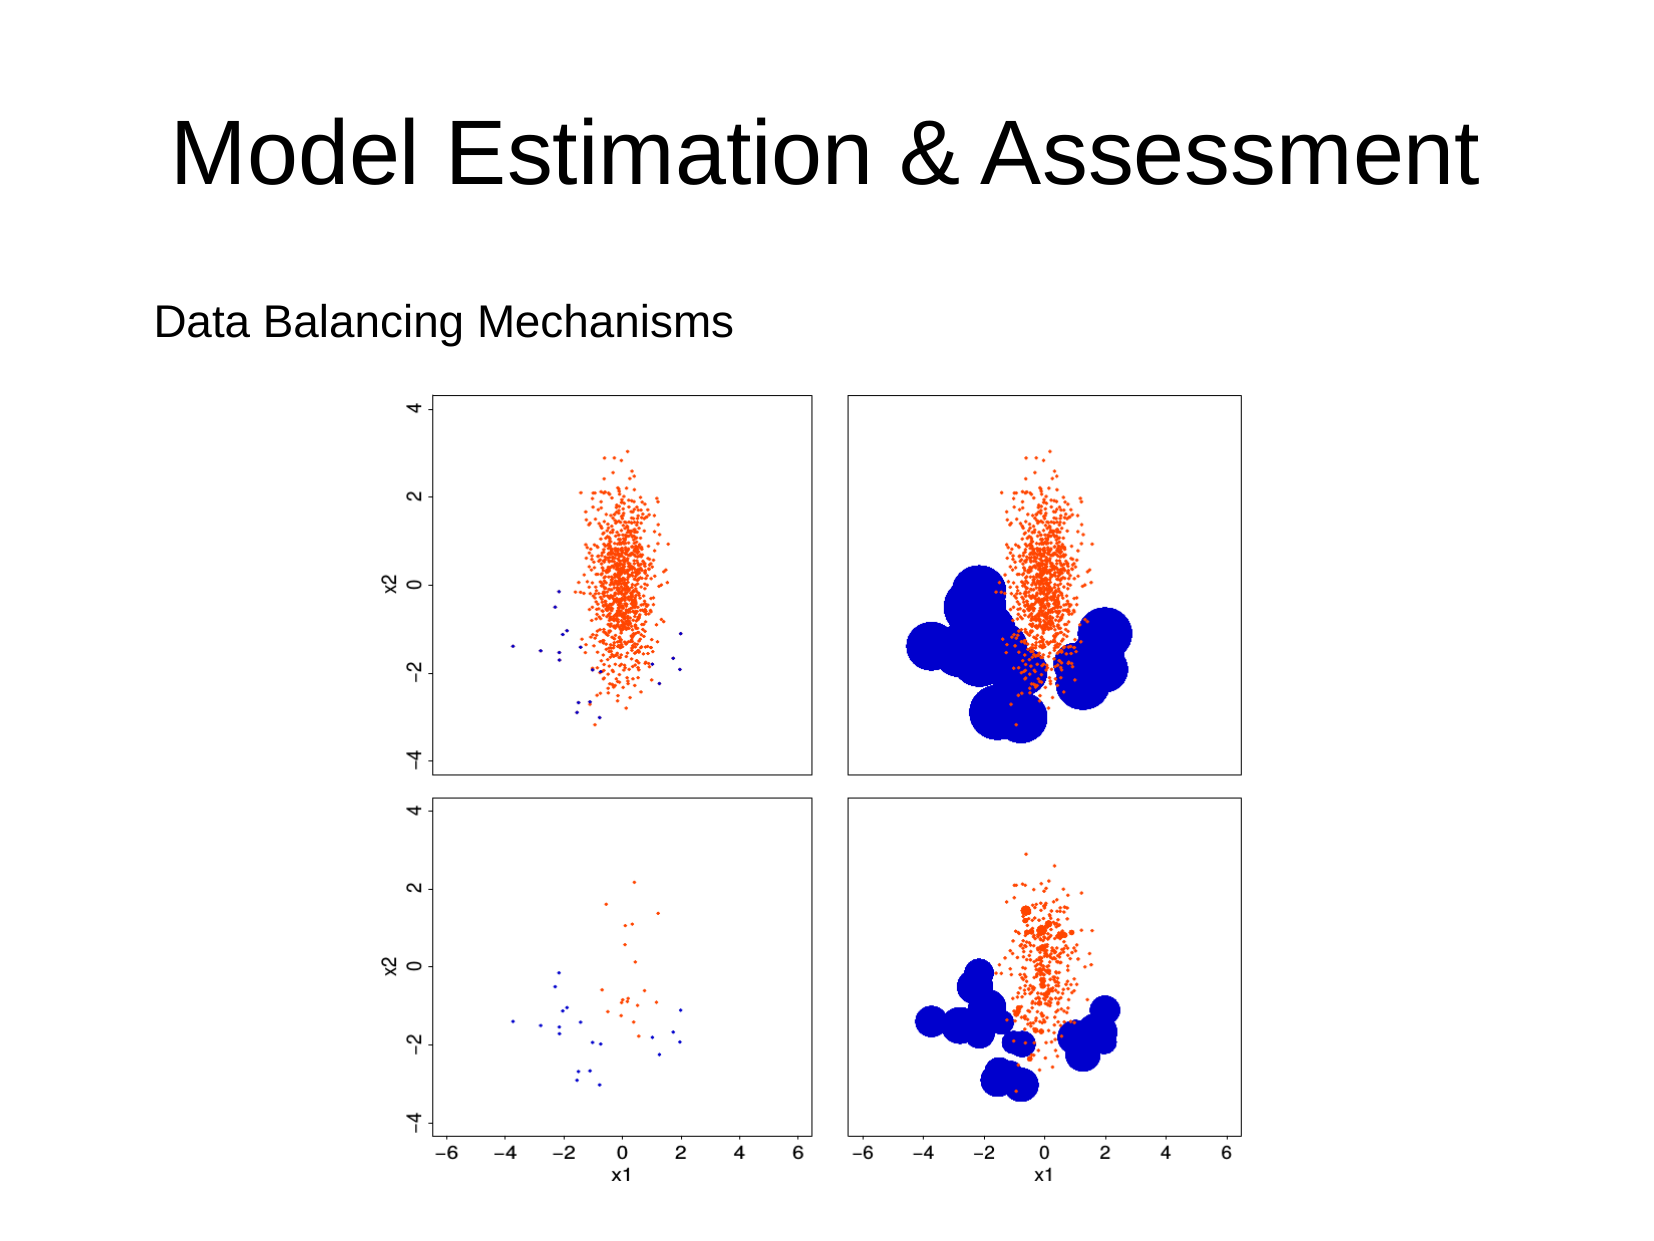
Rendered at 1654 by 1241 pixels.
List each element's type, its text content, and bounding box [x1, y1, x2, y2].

picture [345, 374, 1306, 1193]
title Model Estimation & Assessment [82, 49, 1571, 257]
list Data Balancing Mechanisms [82, 296, 1571, 1016]
